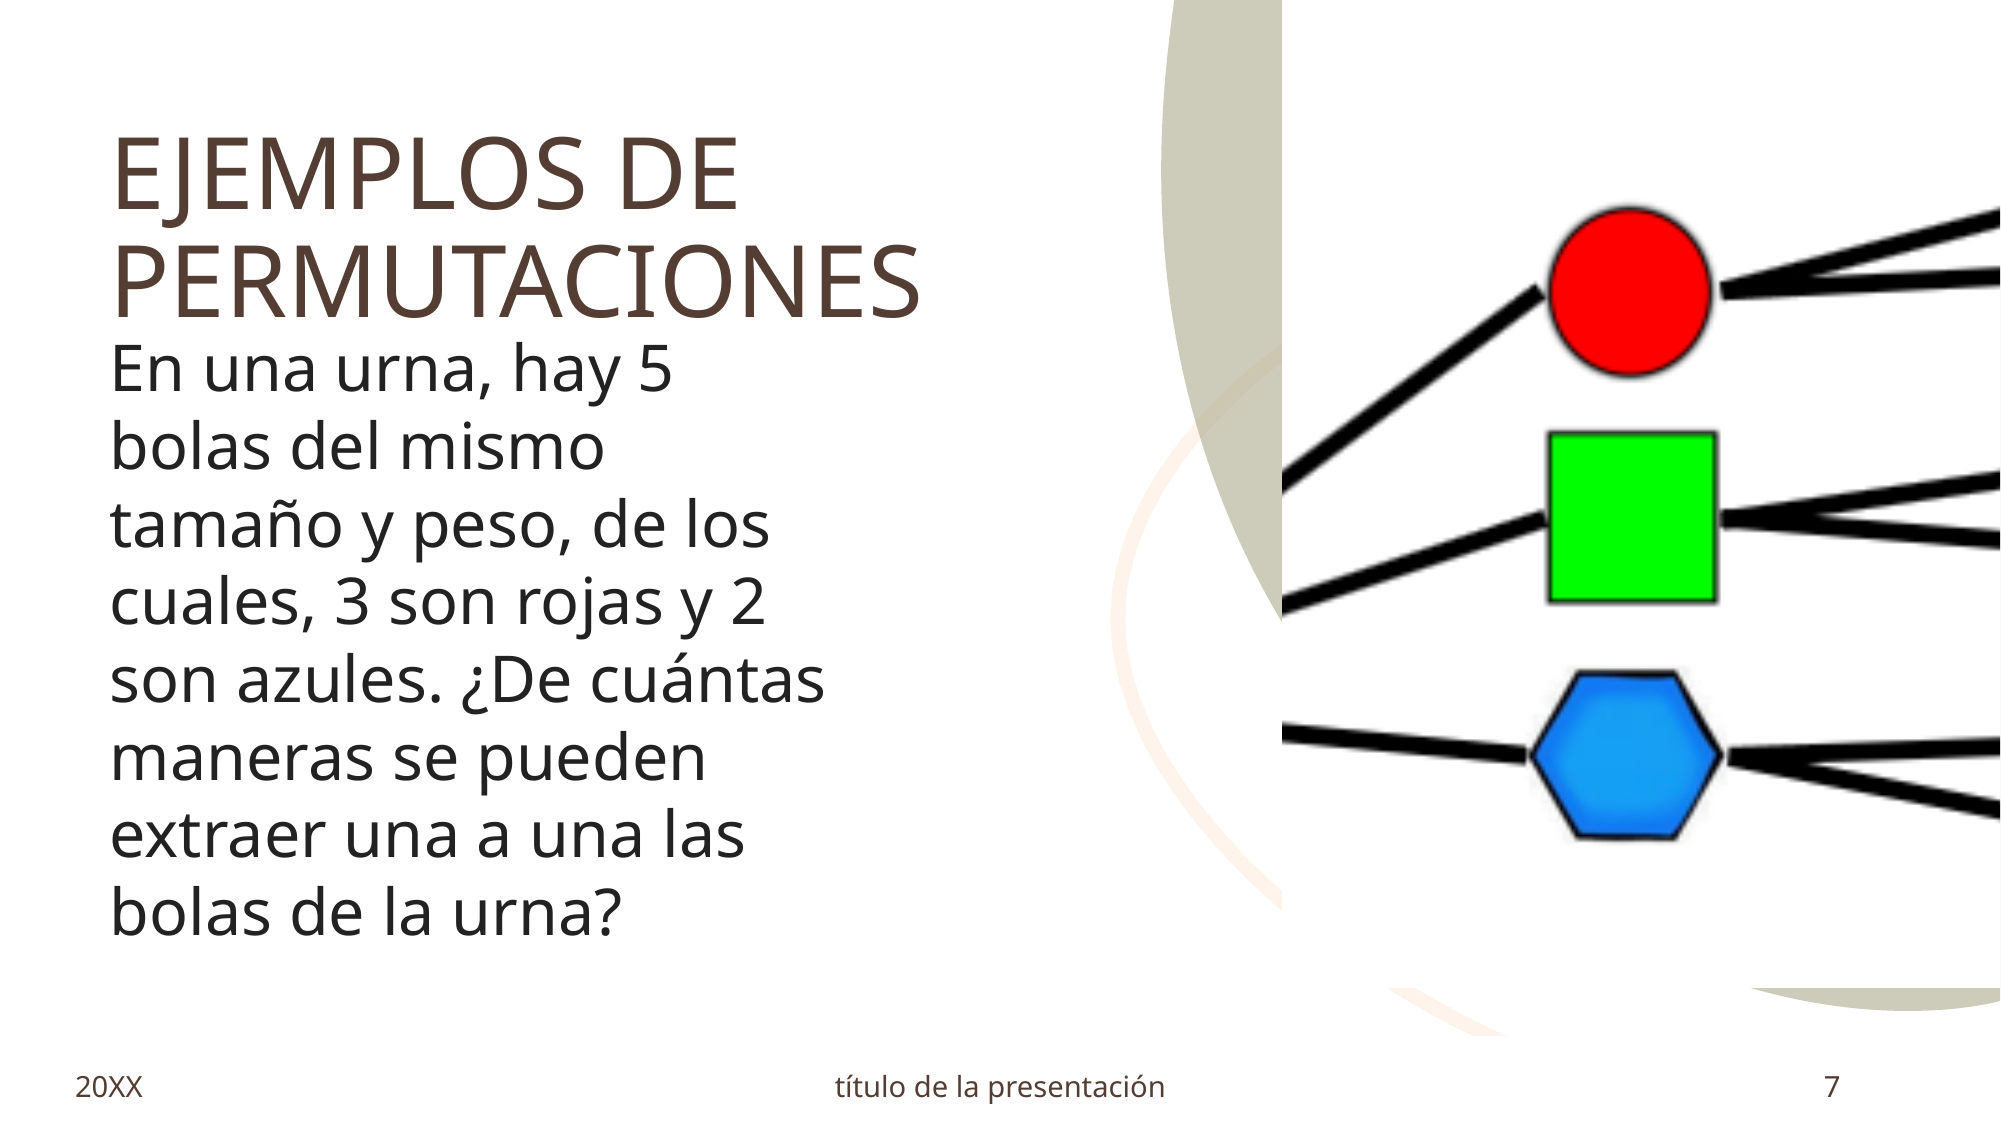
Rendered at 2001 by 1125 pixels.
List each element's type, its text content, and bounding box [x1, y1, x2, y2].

footer título de la presentación [718, 1060, 1283, 1112]
slide_number 7 [1808, 1060, 1971, 1112]
title EJEMPLOS DE PERMUTACIONES [94, 115, 1162, 227]
list En una urna, hay 5 bolas del mismo tamaño y peso, de los cuales, 3 son rojas y 2 son azules. ¿De cuántas maneras se pueden extraer una a una las bolas de la urna? [94, 319, 845, 988]
slide_number 20XX [60, 1060, 222, 1112]
picture [1282, 0, 2000, 988]
